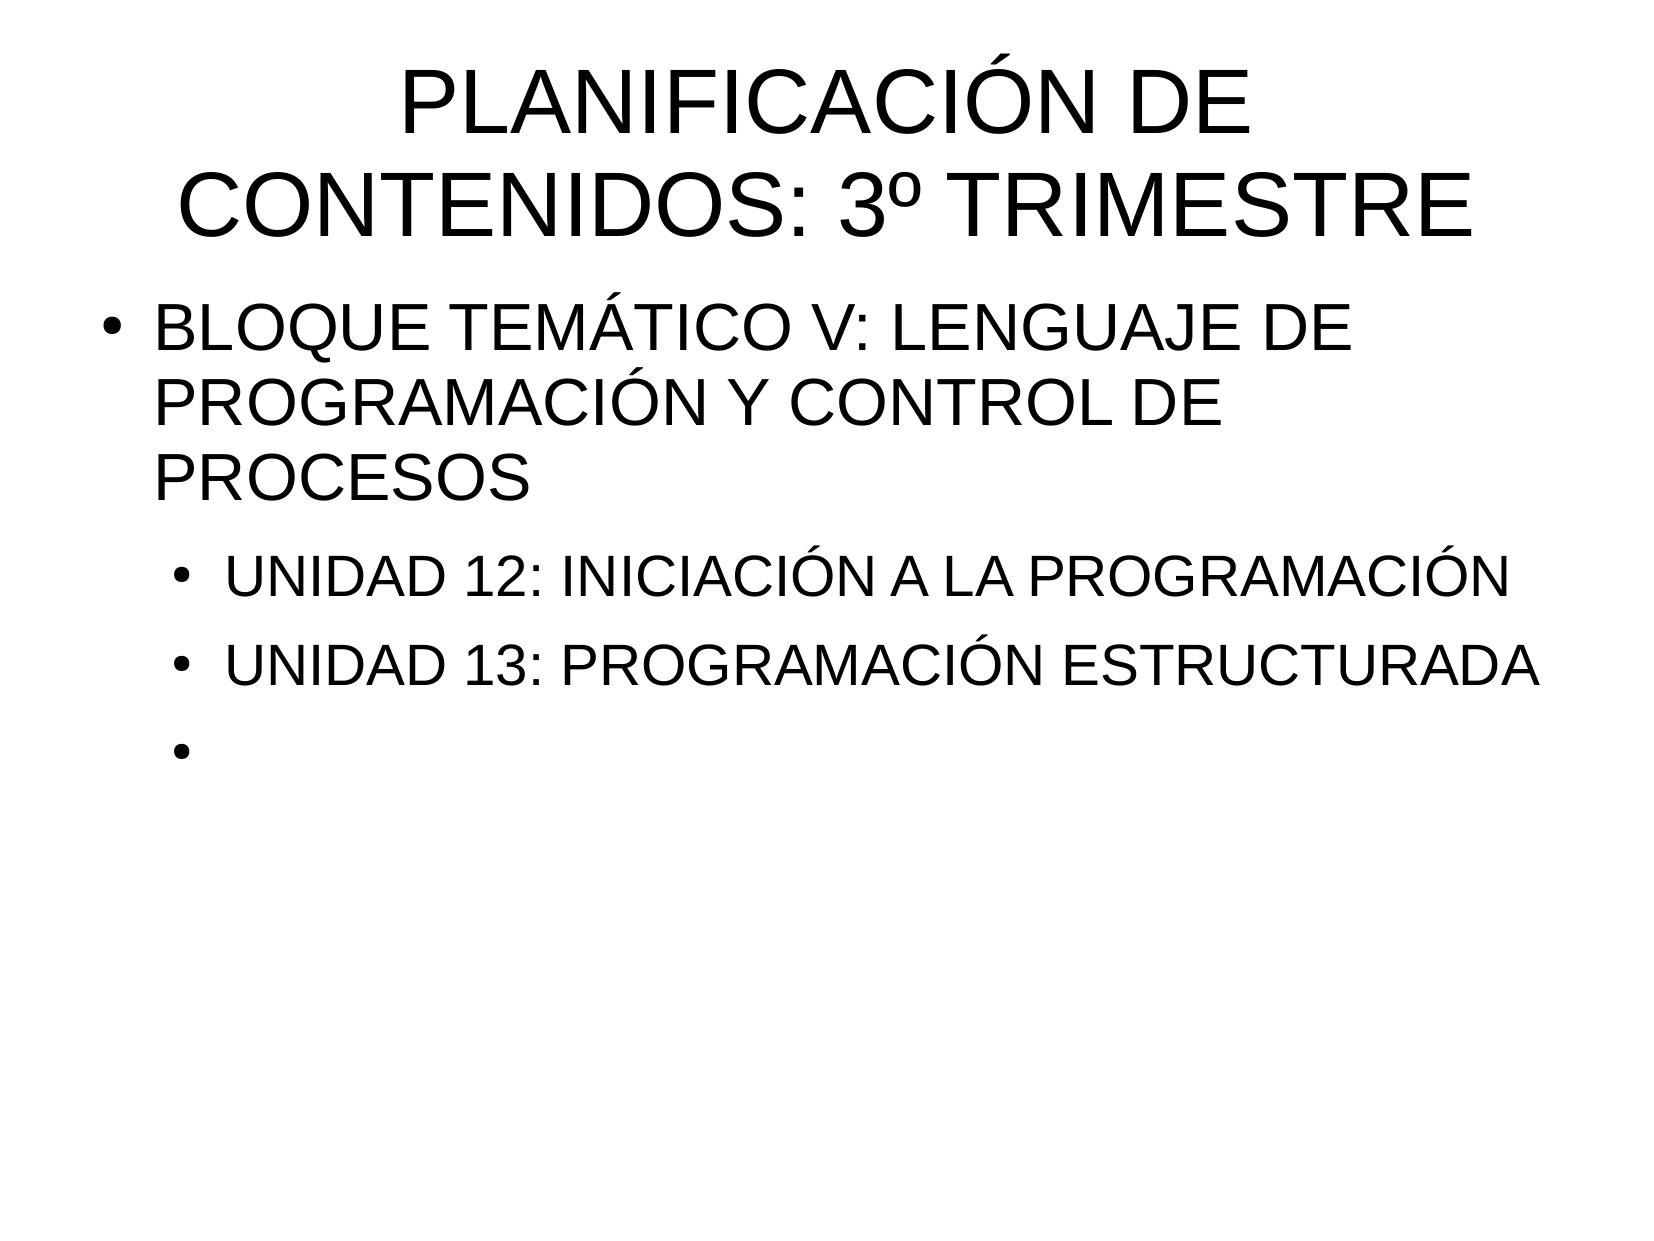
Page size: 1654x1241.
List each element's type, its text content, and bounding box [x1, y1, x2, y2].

list BLOQUE TEMÁTICO V: LENGUAJE DE PROGRAMACIÓN Y CONTROL DE PROCESOS UNIDAD 12: INICIACIÓN A LA PROGRAMACIÓN UNIDAD 13: PROGRAMACIÓN ESTRUCTURADA [82, 290, 1571, 1109]
title PLANIFICACIÓN DE CONTENIDOS: 3º TRIMESTRE [82, 50, 1571, 256]
